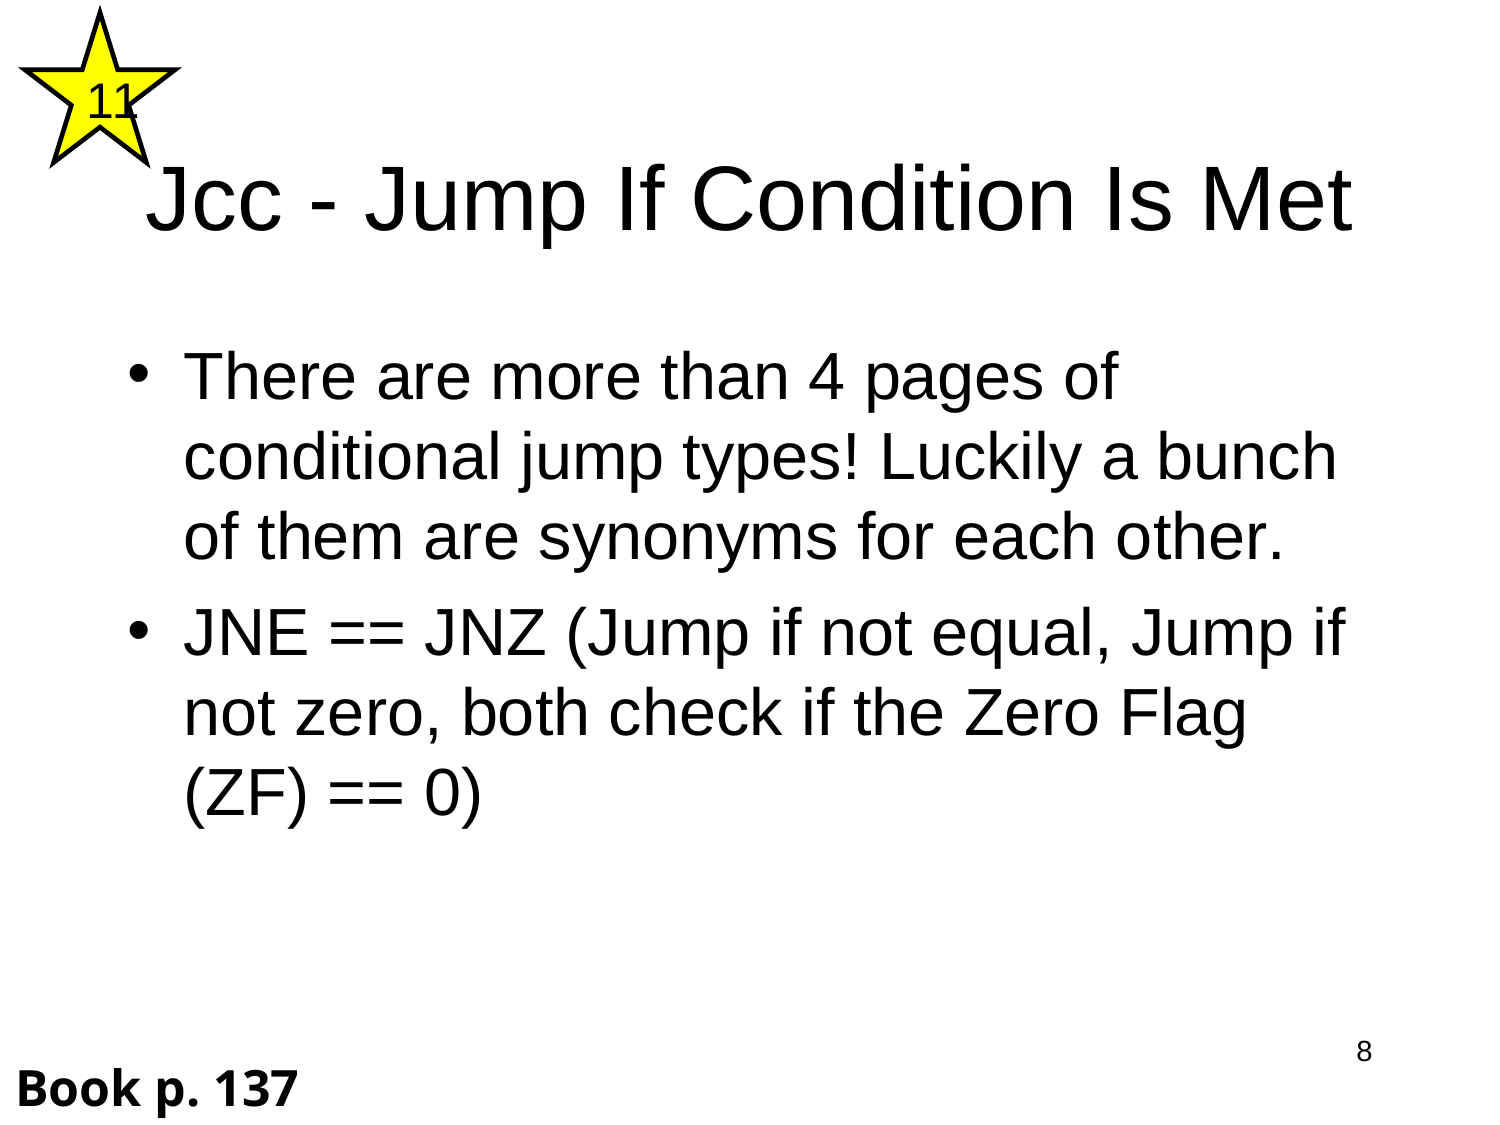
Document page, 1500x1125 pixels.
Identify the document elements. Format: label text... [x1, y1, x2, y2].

text_box Book p. 137 [0, 1049, 315, 1125]
title Jcc - Jump If Condition Is Met [112, 99, 1388, 288]
list There are more than 4 pages of conditional jump types! Luckily a bunch of them are synonyms for each other. JNE == JNZ (Jump if not equal, Jump if not zero, both check if the Zero Flag (ZF) == 0) [112, 324, 1388, 1001]
text_box <number> [1074, 1025, 1388, 1101]
text_box 11 [24, 12, 175, 163]
